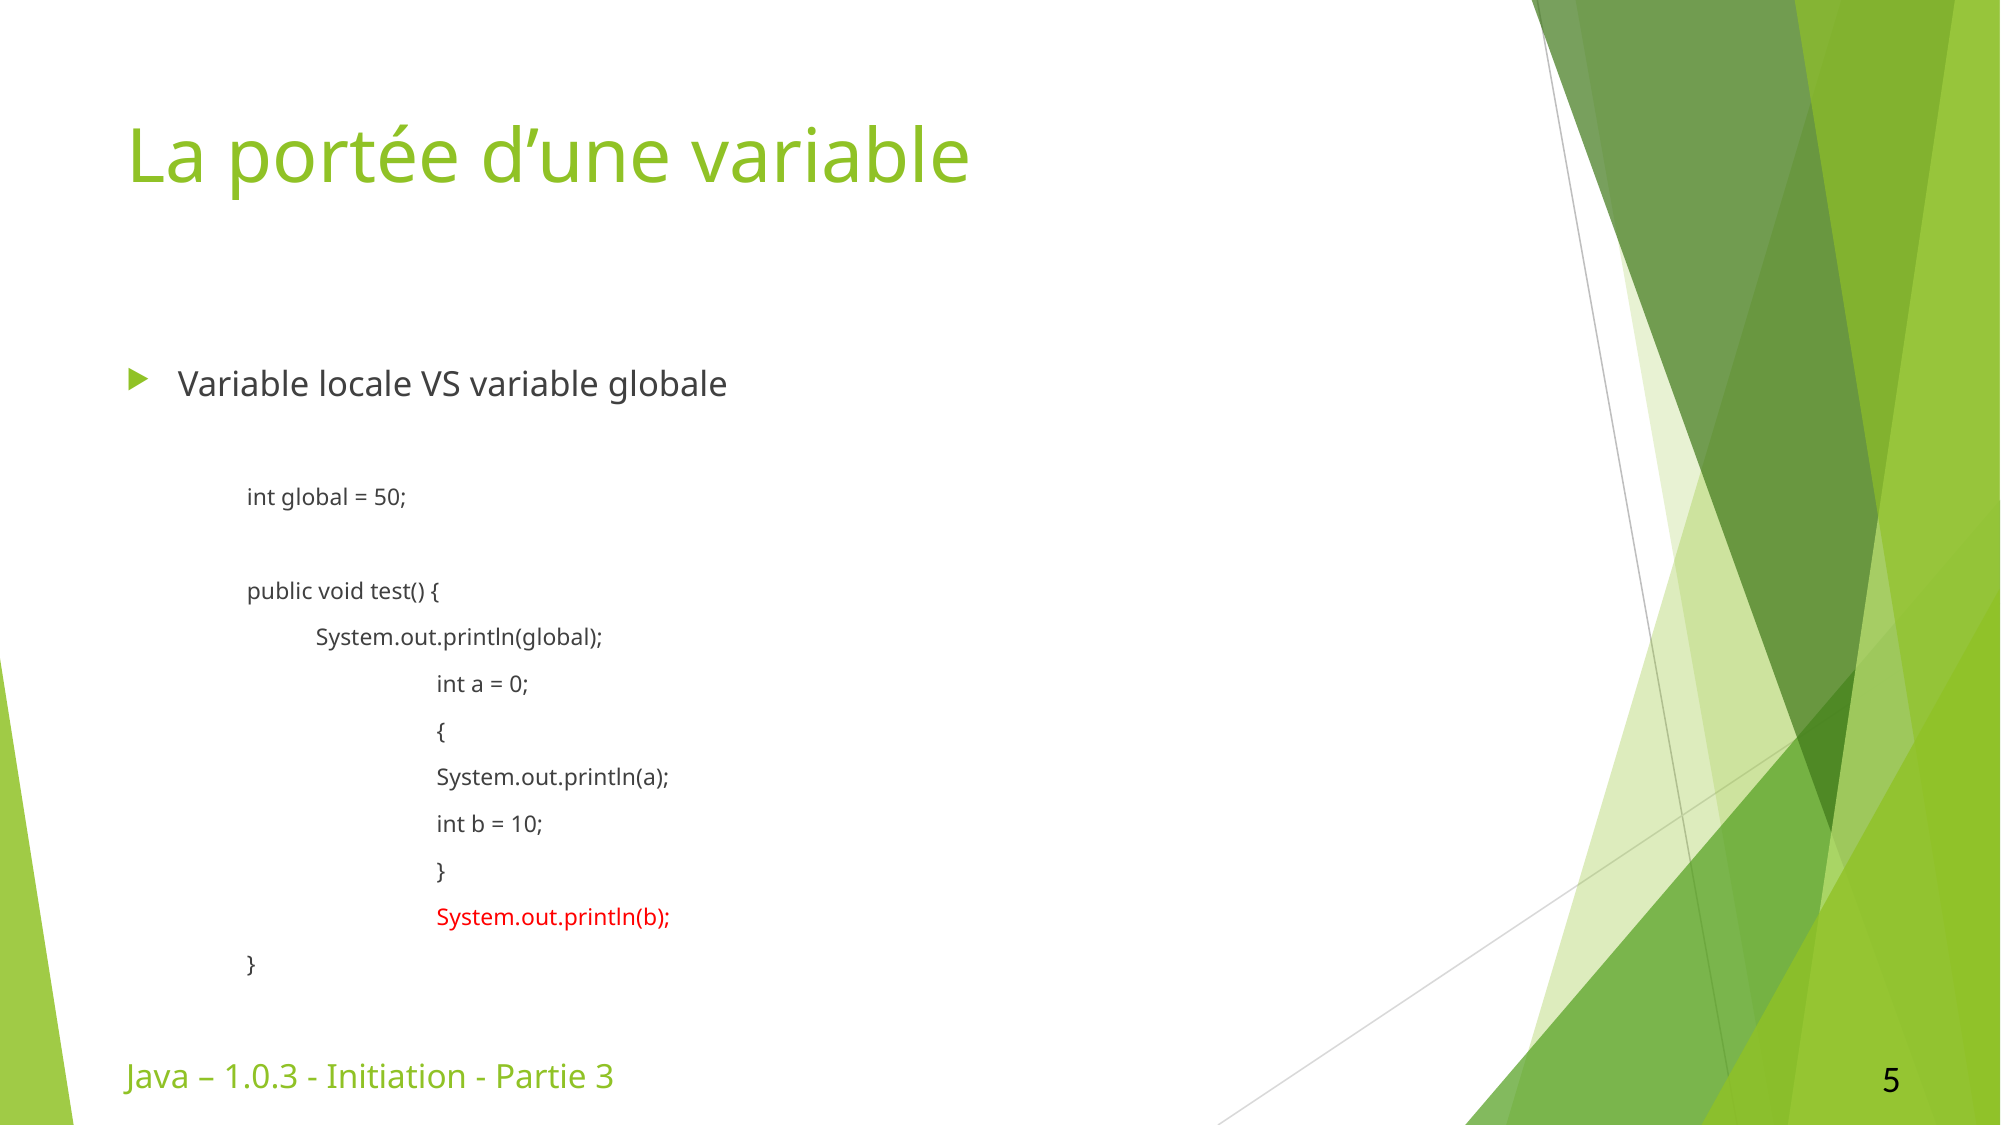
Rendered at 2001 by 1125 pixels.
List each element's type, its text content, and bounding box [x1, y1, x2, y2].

title La portée d’une variable [111, 99, 1522, 317]
text_box Java – 1.0.3 - Initiation - Partie 3 [111, 1047, 1094, 1109]
text_box [1866, 1047, 1979, 1108]
list Variable locale VS variable globale int global = 50; public void test() { System.out.println(global); int a = 0; { System.out.println(a); int b = 10; } System.out.println(b); } [111, 354, 1522, 992]
